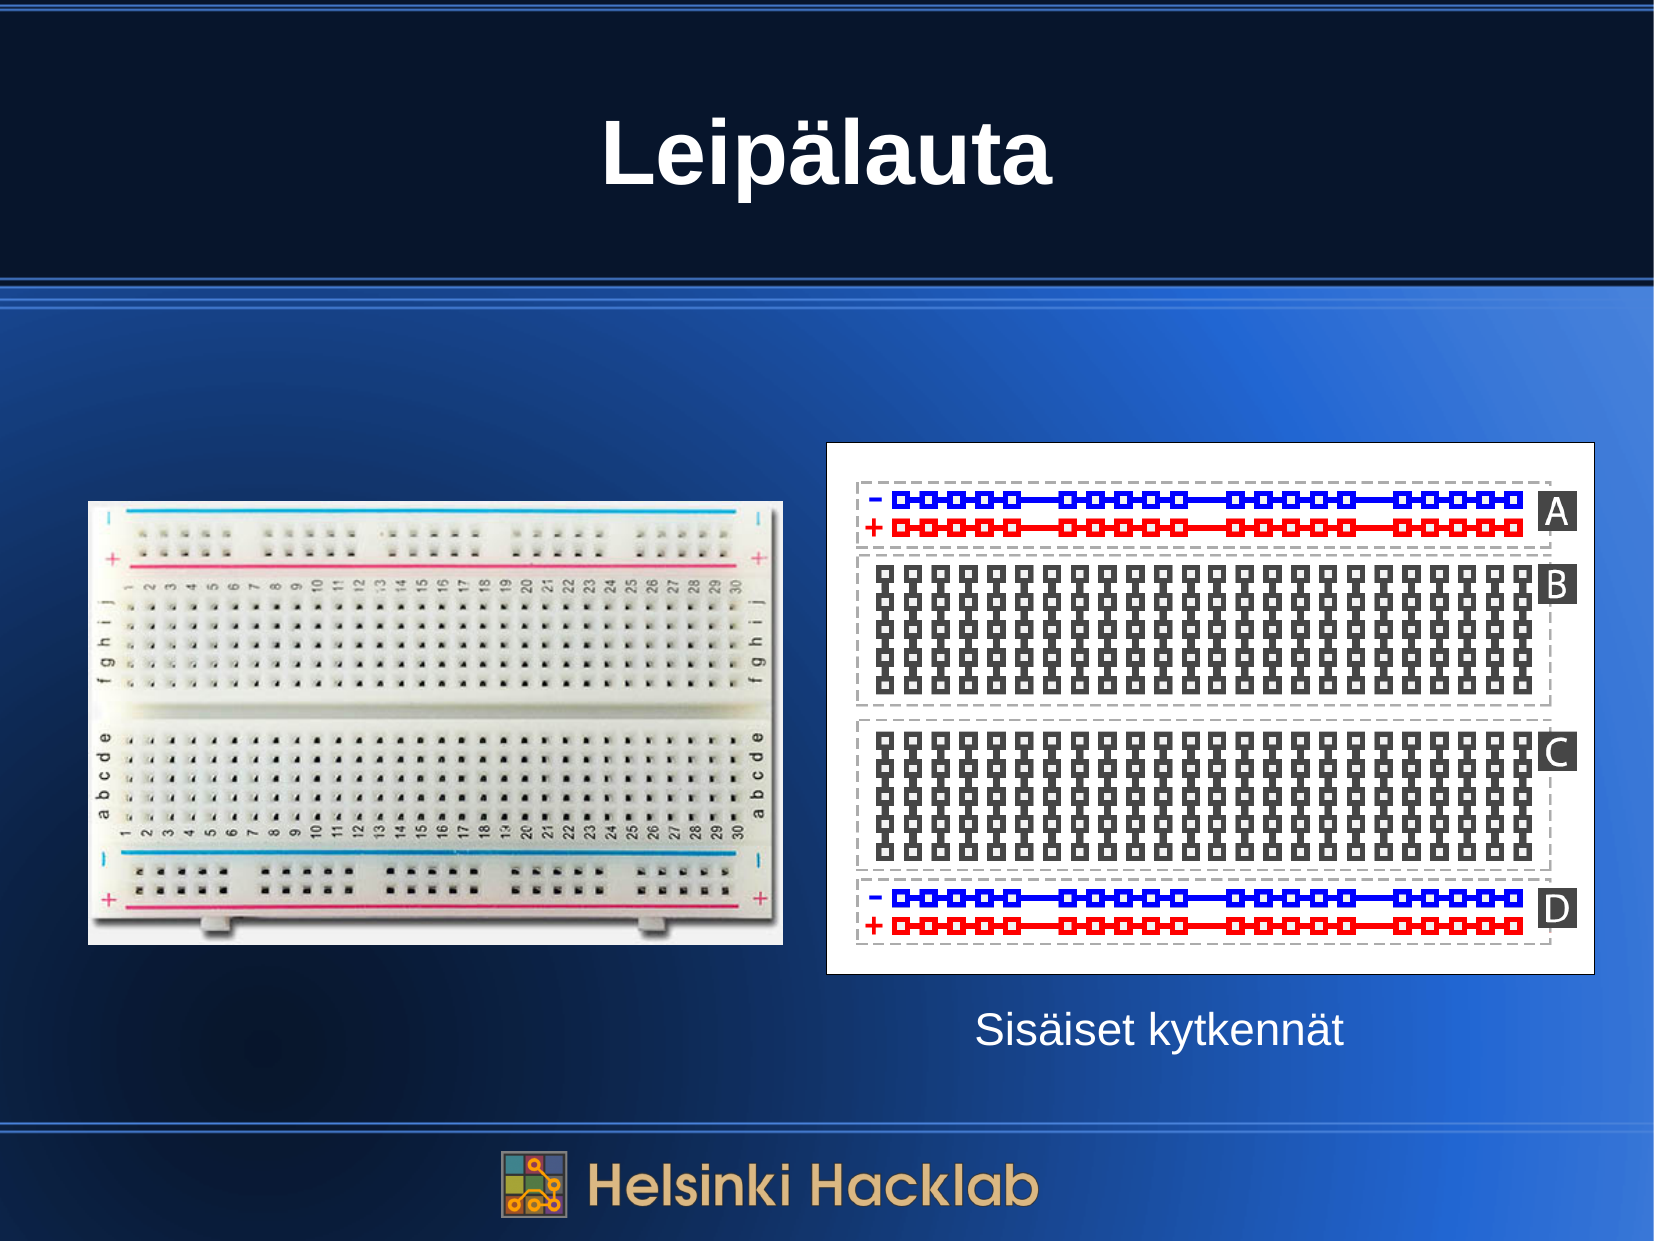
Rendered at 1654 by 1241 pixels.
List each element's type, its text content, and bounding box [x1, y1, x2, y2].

text_box [826, 442, 1595, 975]
text_box Sisäiset kytkennät [974, 1003, 1477, 1056]
title Leipälauta [82, 49, 1571, 257]
picture [0, 0, 1654, 1241]
